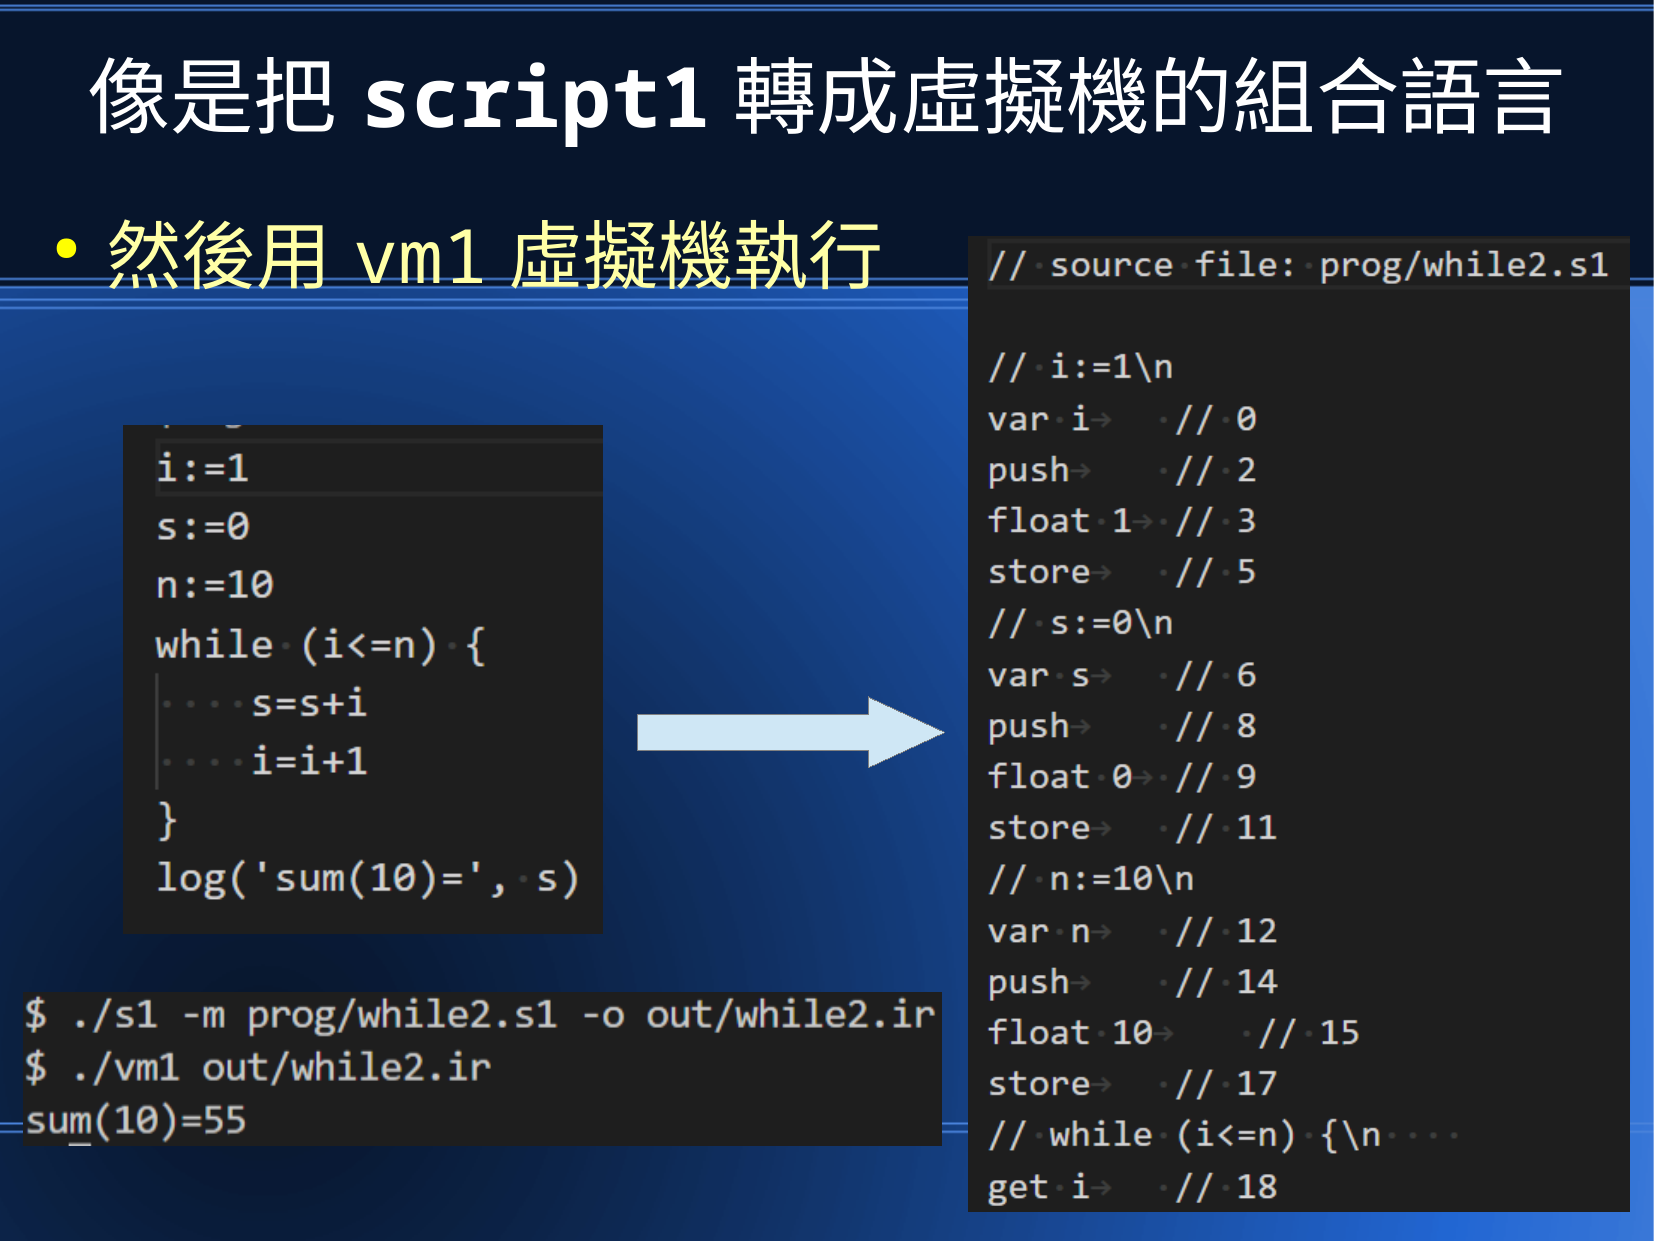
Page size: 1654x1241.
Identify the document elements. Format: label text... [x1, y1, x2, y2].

picture [123, 425, 603, 934]
list 然後用vm1虛擬機執行 [35, 141, 1524, 1125]
text_box [637, 696, 945, 768]
title 像是把script1轉成虛擬機的組合語言 [82, 0, 1571, 195]
picture [0, 0, 1654, 1241]
